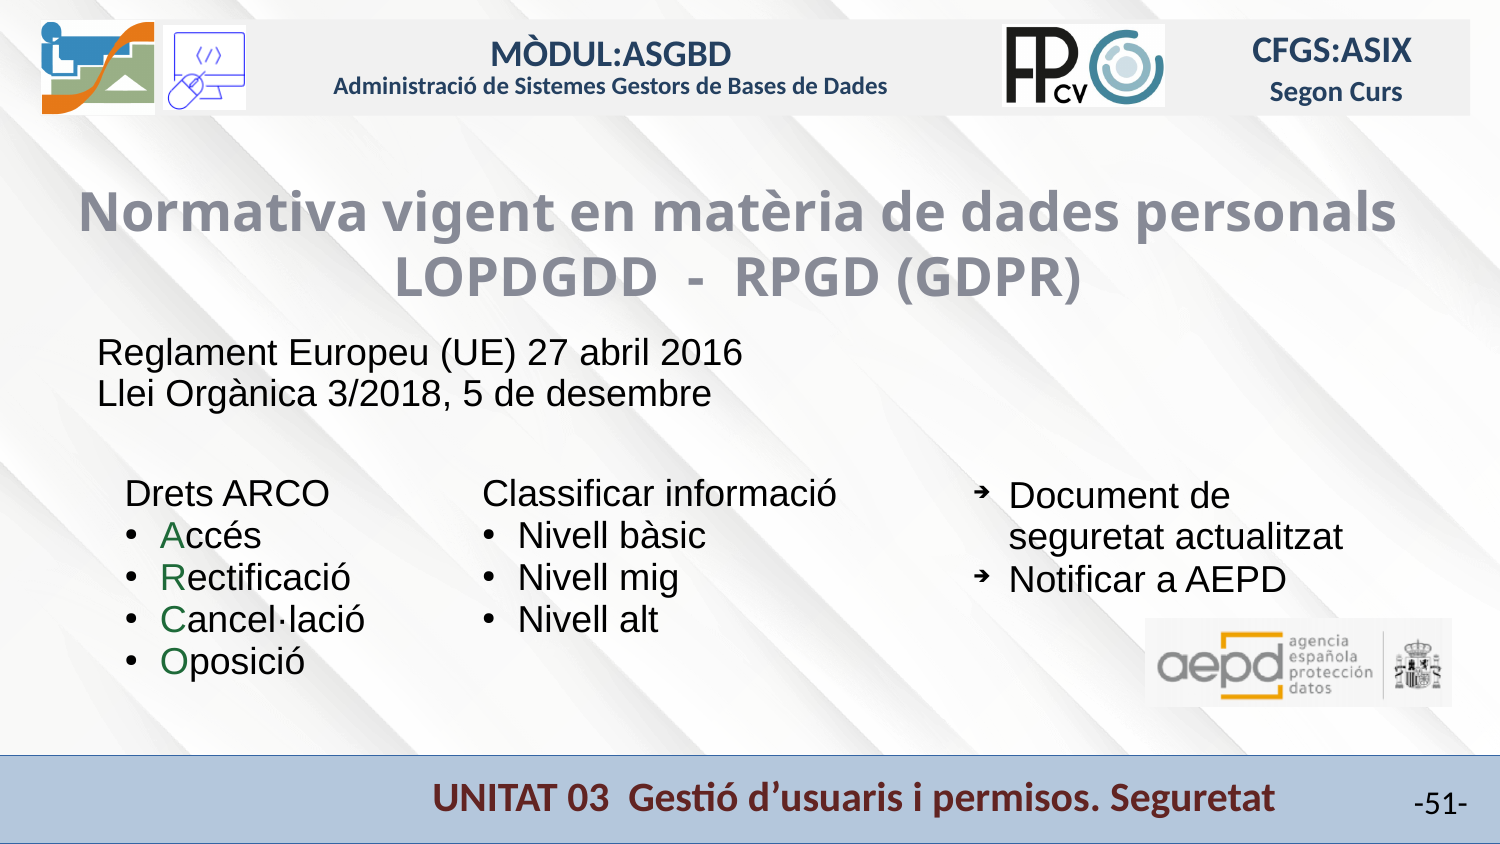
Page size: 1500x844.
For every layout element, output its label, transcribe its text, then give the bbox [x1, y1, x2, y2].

text_box Reglament Europeu (UE) 27 abril 2016 Llei Orgànica 3/2018, 5 de desembre [82, 323, 1372, 423]
text_box Classificar informació Nivell bàsic Nivell mig Nivell alt [467, 465, 889, 649]
picture [0, 0, 1500, 755]
title Normativa vigent en matèria de dades personals LOPDGDD - RPGD (GDPR) [29, 177, 1447, 276]
text_box Document de seguretat actualitzat Notificar a AEPD [958, 466, 1394, 608]
text_box Drets ARCO Accés Rectificació Cancel·lació Oposició [109, 465, 440, 691]
